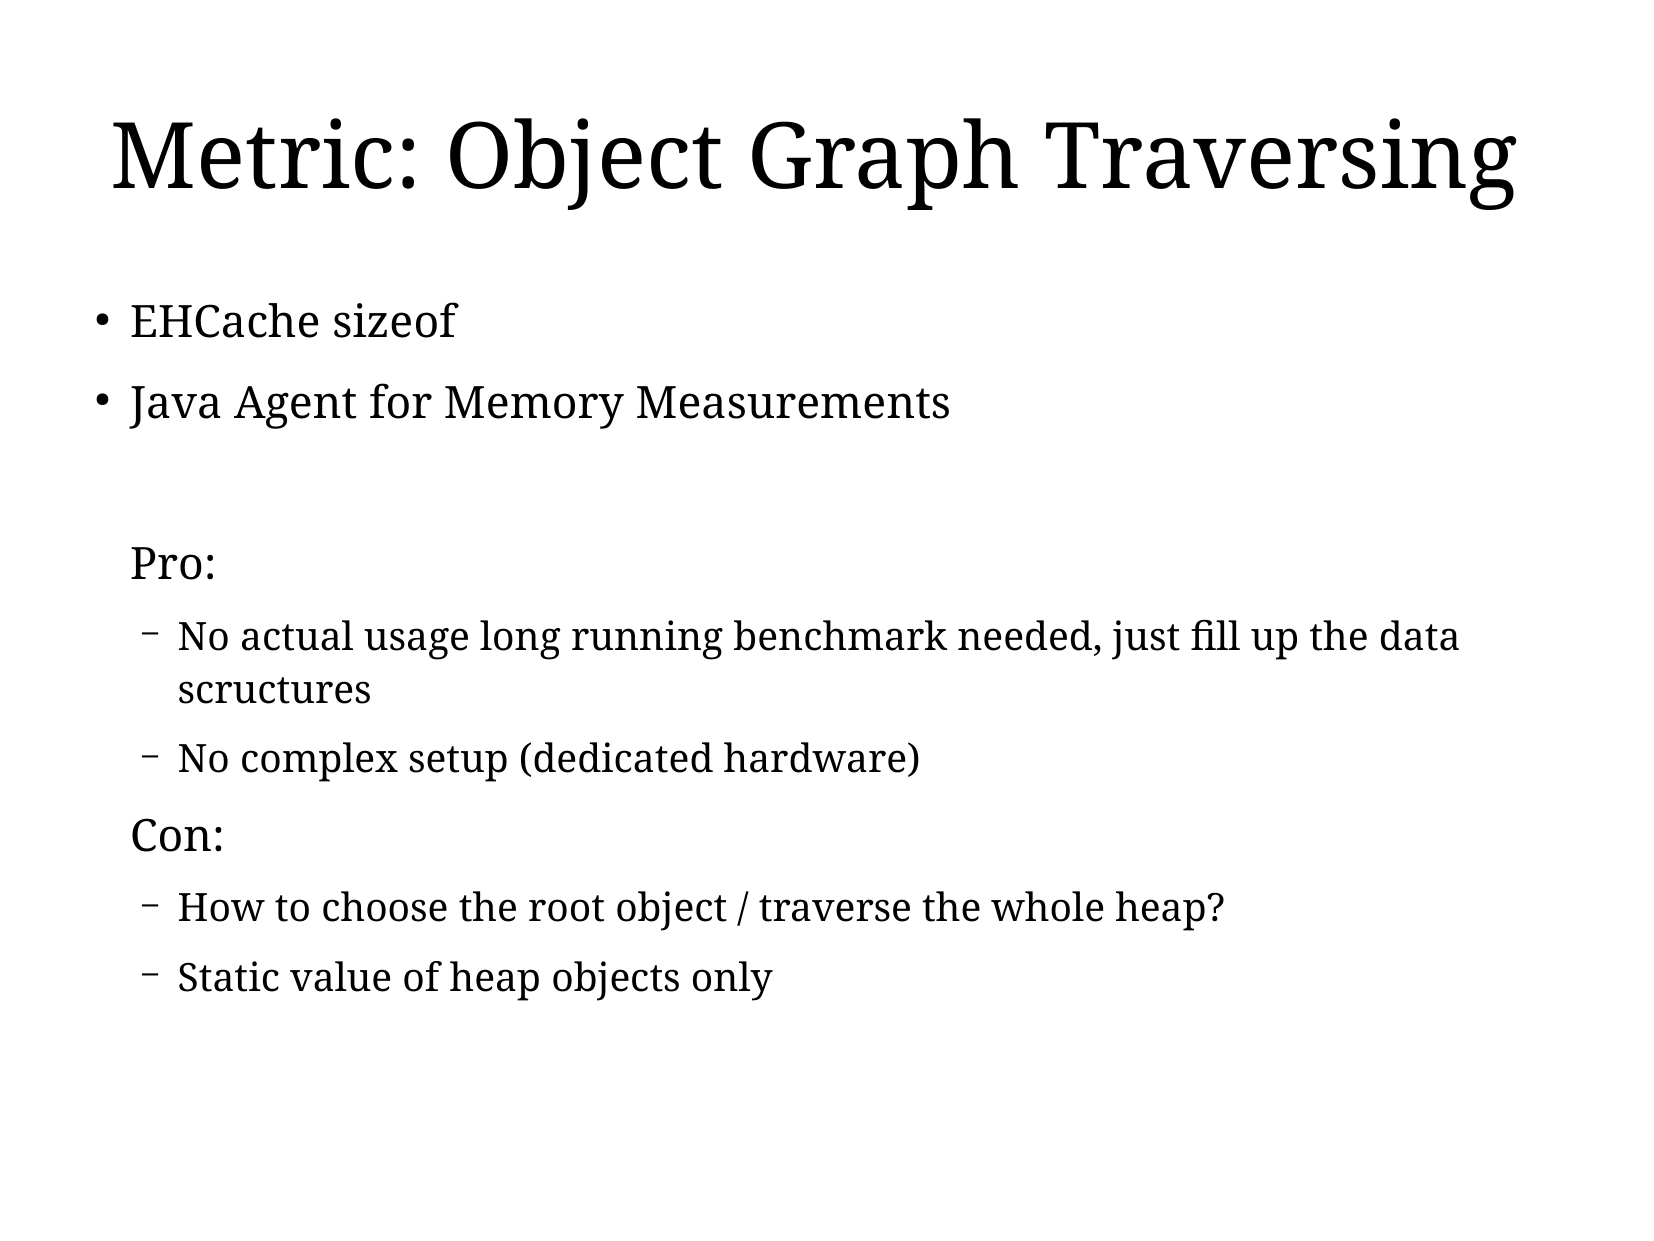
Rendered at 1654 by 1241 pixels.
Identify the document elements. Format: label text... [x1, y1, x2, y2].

title Metric: Object Graph Traversing [82, 49, 1571, 257]
list EHCache sizeof Java Agent for Memory Measurements Pro: No actual usage long running benchmark needed, just fill up the data scructures No complex setup (dedicated hardware) Con: How to choose the root object / traverse the whole heap? Static value of heap objects only [82, 290, 1571, 1010]
